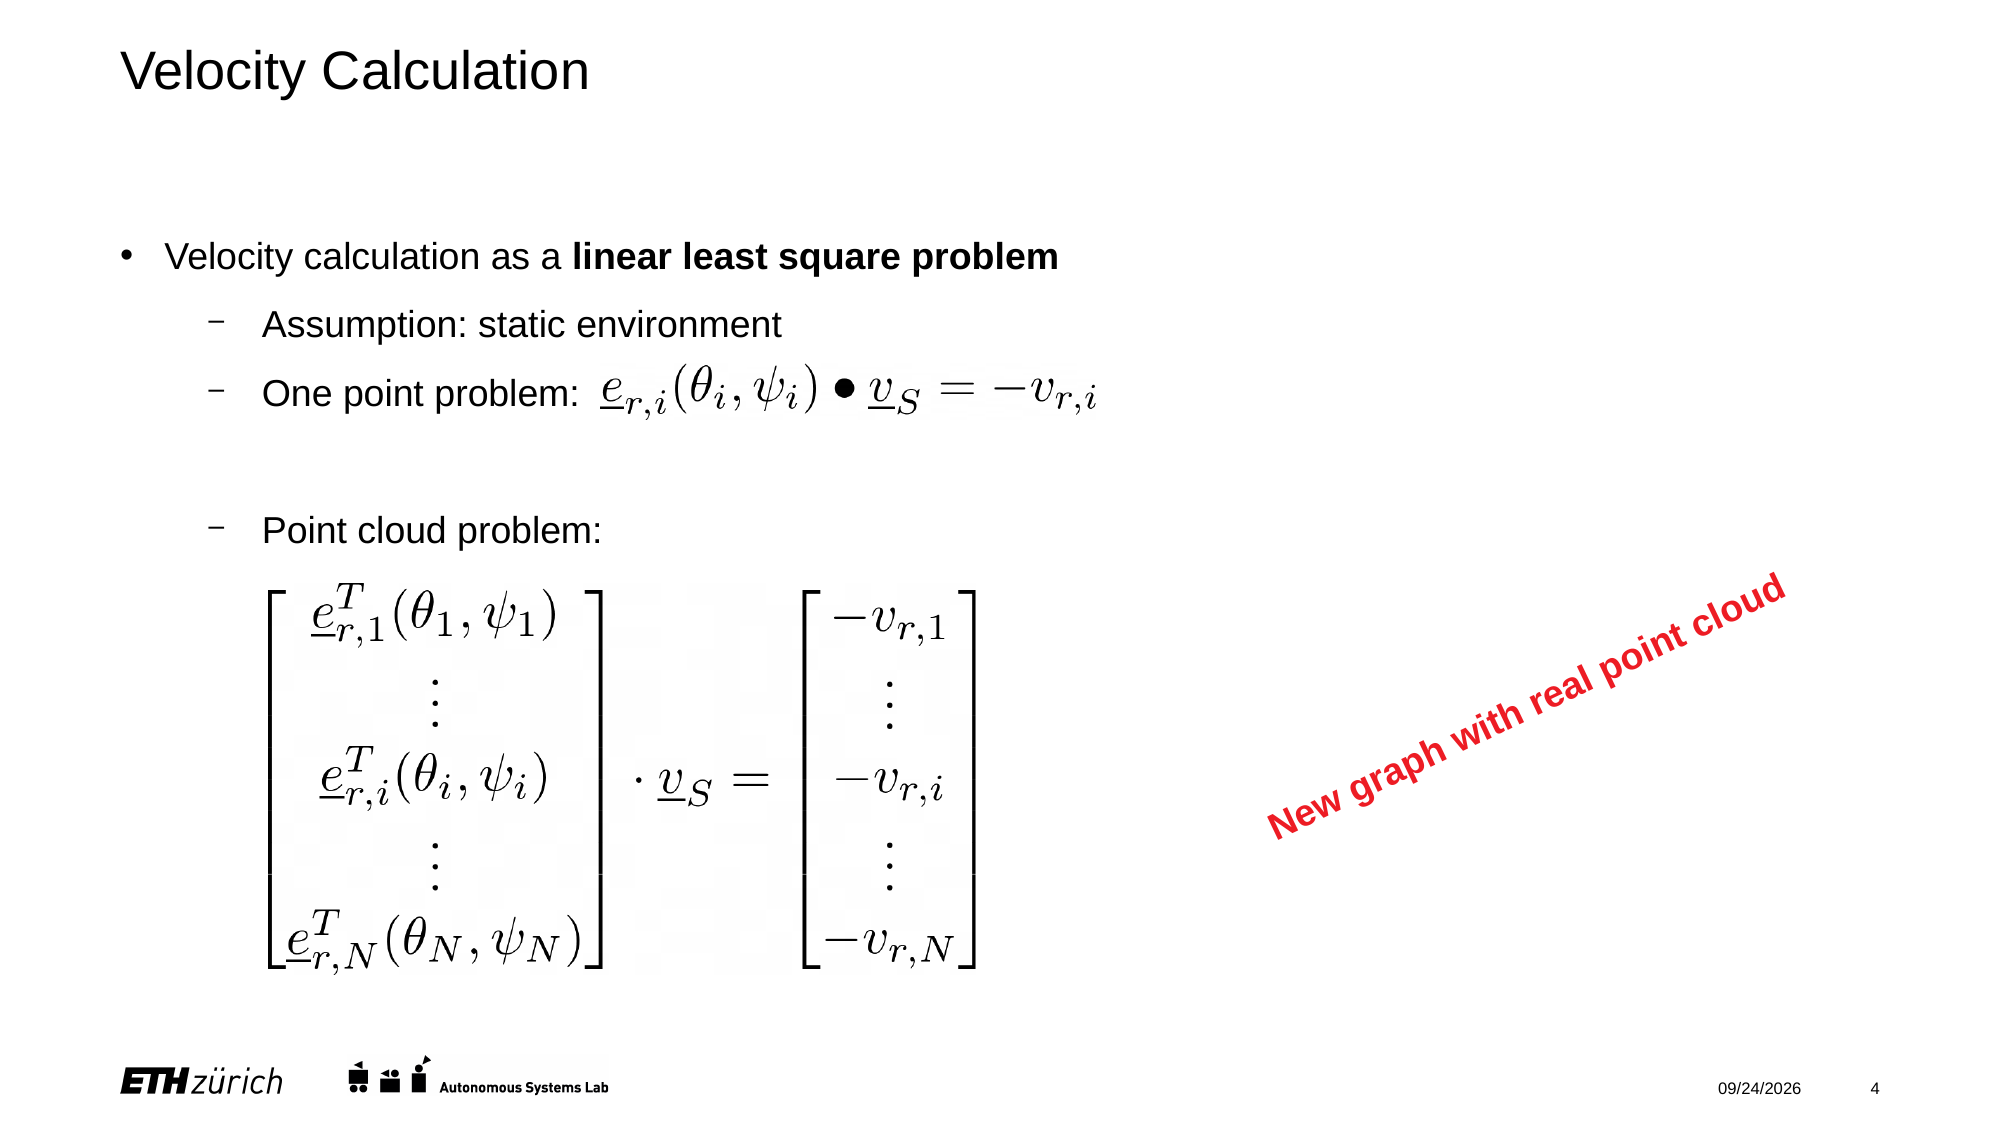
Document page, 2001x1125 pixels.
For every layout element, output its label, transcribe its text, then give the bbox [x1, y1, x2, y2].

list Velocity calculation as a linear least square problem Assumption: static environment One point problem: Point cloud problem: [120, 231, 1880, 1000]
picture [120, 1067, 282, 1094]
slide_number 01/04/2021 [1718, 1069, 1819, 1106]
title Velocity Calculation [120, 42, 1880, 191]
picture [600, 363, 1096, 421]
text_box [255, 345, 1096, 961]
text_box New graph with real point cloud [1245, 517, 1906, 916]
slide_number <number> [1827, 1069, 1880, 1106]
picture [268, 583, 976, 976]
